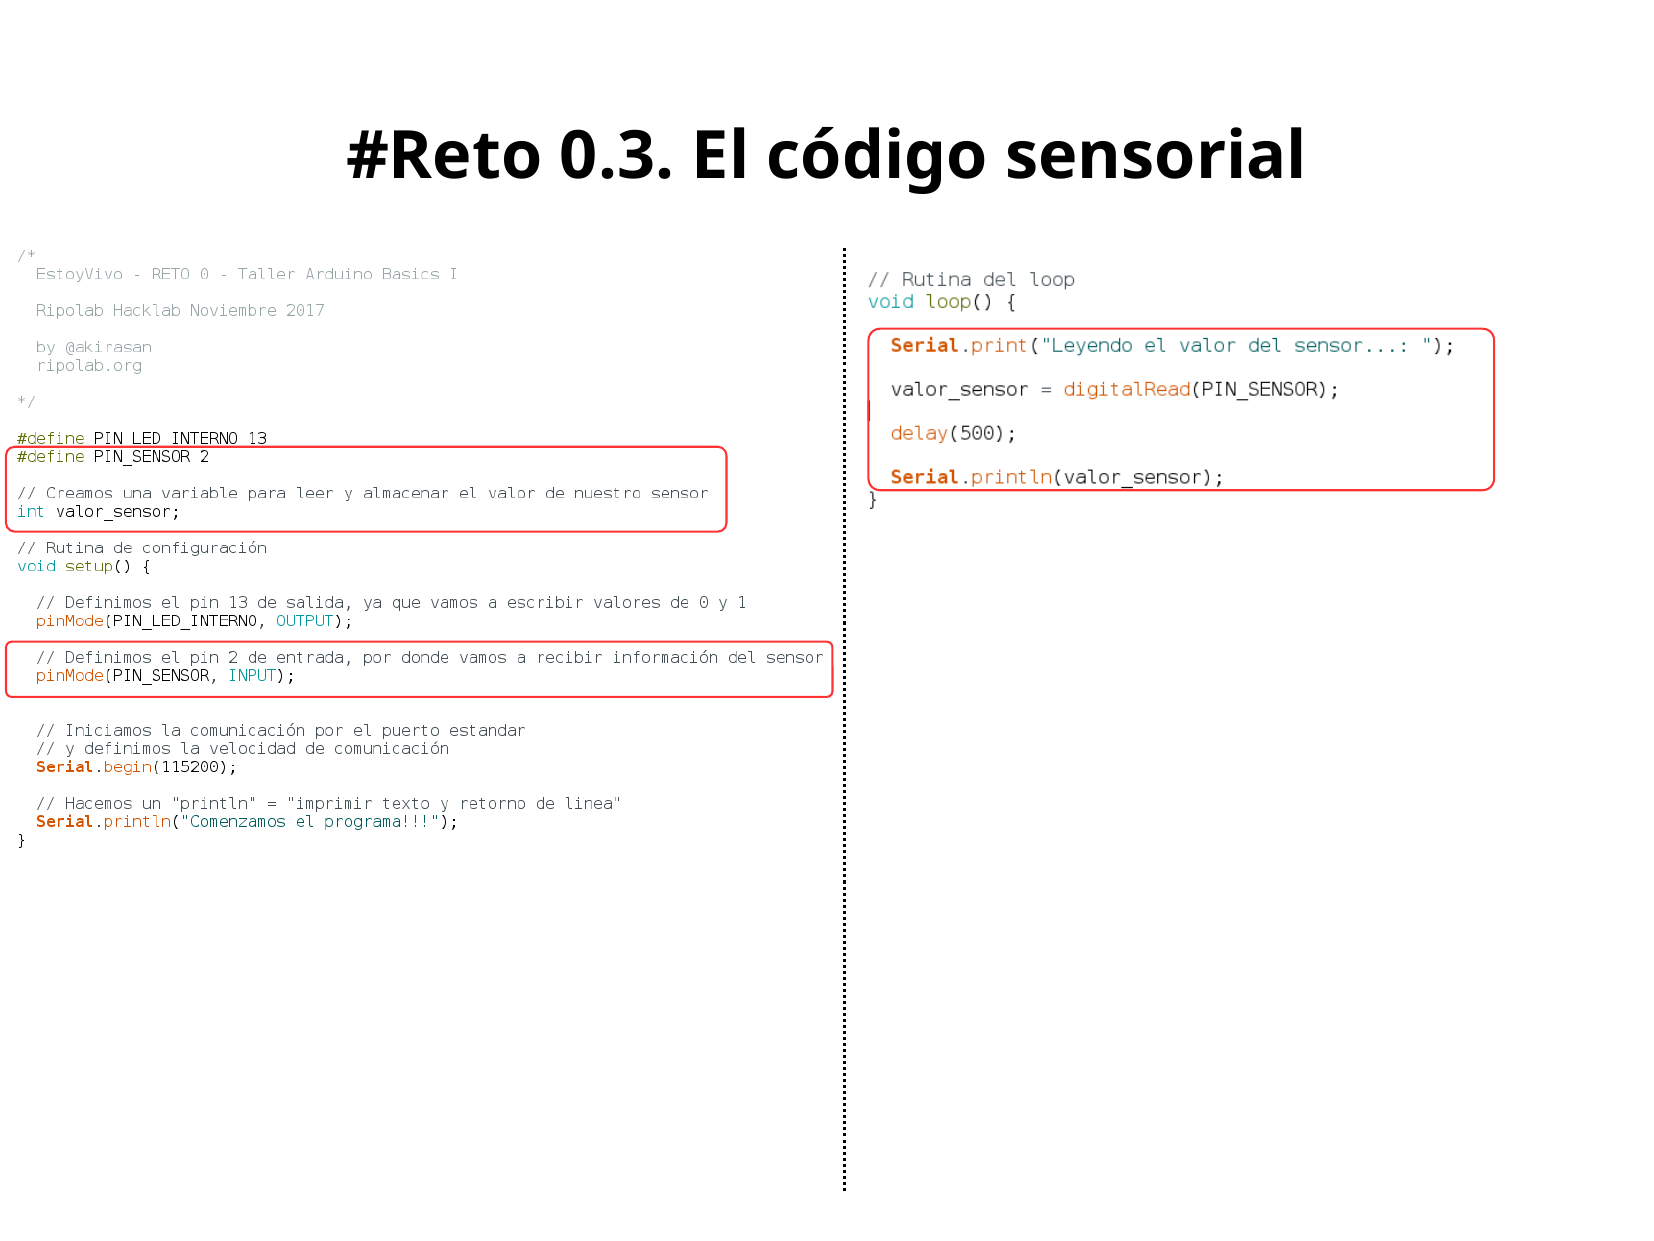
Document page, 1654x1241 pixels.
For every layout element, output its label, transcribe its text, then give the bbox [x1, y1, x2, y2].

picture [11, 696, 833, 863]
picture [11, 230, 833, 643]
picture [11, 448, 725, 530]
picture [11, 643, 831, 695]
title #Reto 0.3. El código sensorial [82, 49, 1571, 257]
picture [862, 256, 1548, 539]
